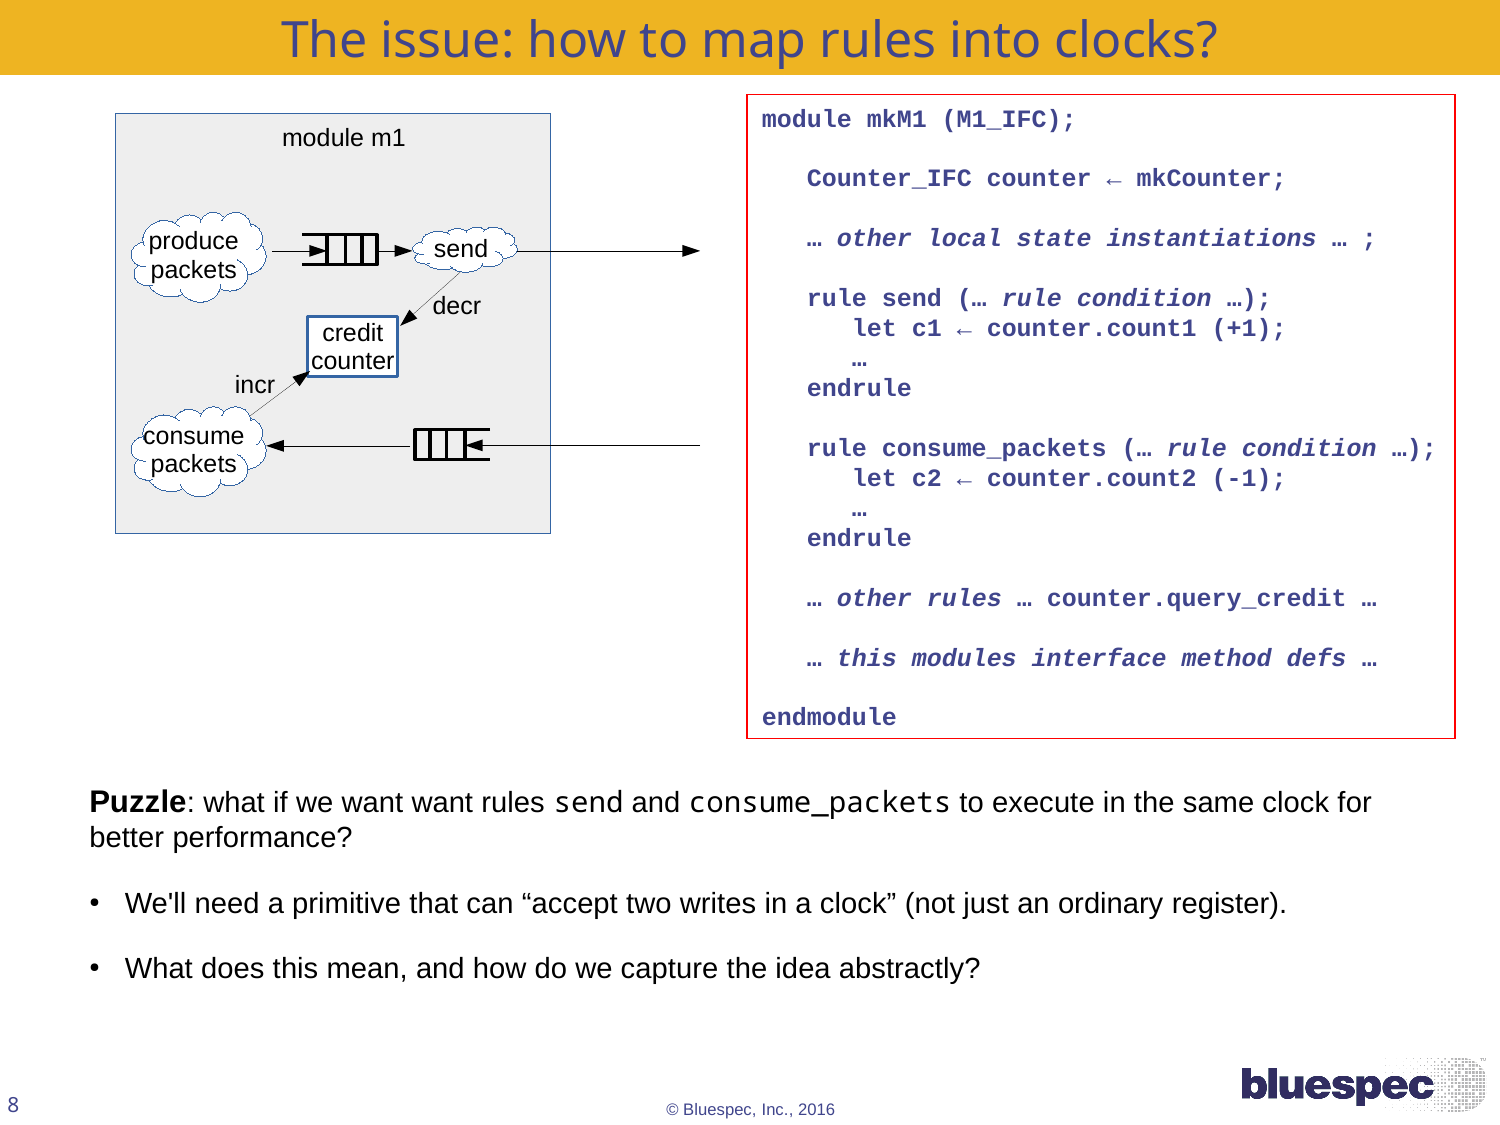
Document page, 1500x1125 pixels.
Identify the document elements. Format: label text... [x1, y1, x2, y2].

text_box produce packets [131, 212, 267, 303]
text_box incr [220, 363, 291, 407]
text_box [364, 236, 375, 263]
text_box module mkM1 (M1_IFC); Counter_IFC counter ← mkCounter; … other local state instantiations … ; rule send (… rule condition …); let c1 ← counter.count1 (+1); … endrule rule consume_packets (… rule condition …); let c2 ← counter.count2 (-1); … endrule … other rules … counter.query_credit … … this modules interface method defs … endmodule [747, 94, 1456, 739]
slide_number <number> [7, 1044, 320, 1120]
text_box [417, 431, 428, 458]
text_box [347, 236, 360, 263]
text_box [448, 431, 463, 458]
text_box [115, 113, 551, 534]
text_box [432, 431, 445, 458]
text_box module m1 [267, 116, 422, 160]
text_box Puzzle: what if we want want rules send and consume_packets to execute in the same clock for better performance? We'll need a primitive that can “accept two writes in a clock” (not just an ordinary register). What does this mean, and how do we capture the idea abstractly? [74, 774, 1425, 990]
text_box consume packets [131, 406, 267, 497]
picture [1242, 1058, 1487, 1112]
text_box credit counter [307, 316, 398, 377]
text_box decr [417, 284, 497, 328]
text_box [329, 236, 344, 263]
text_box The issue: how to map rules into clocks? [0, 0, 1500, 75]
text_box send [412, 227, 518, 273]
